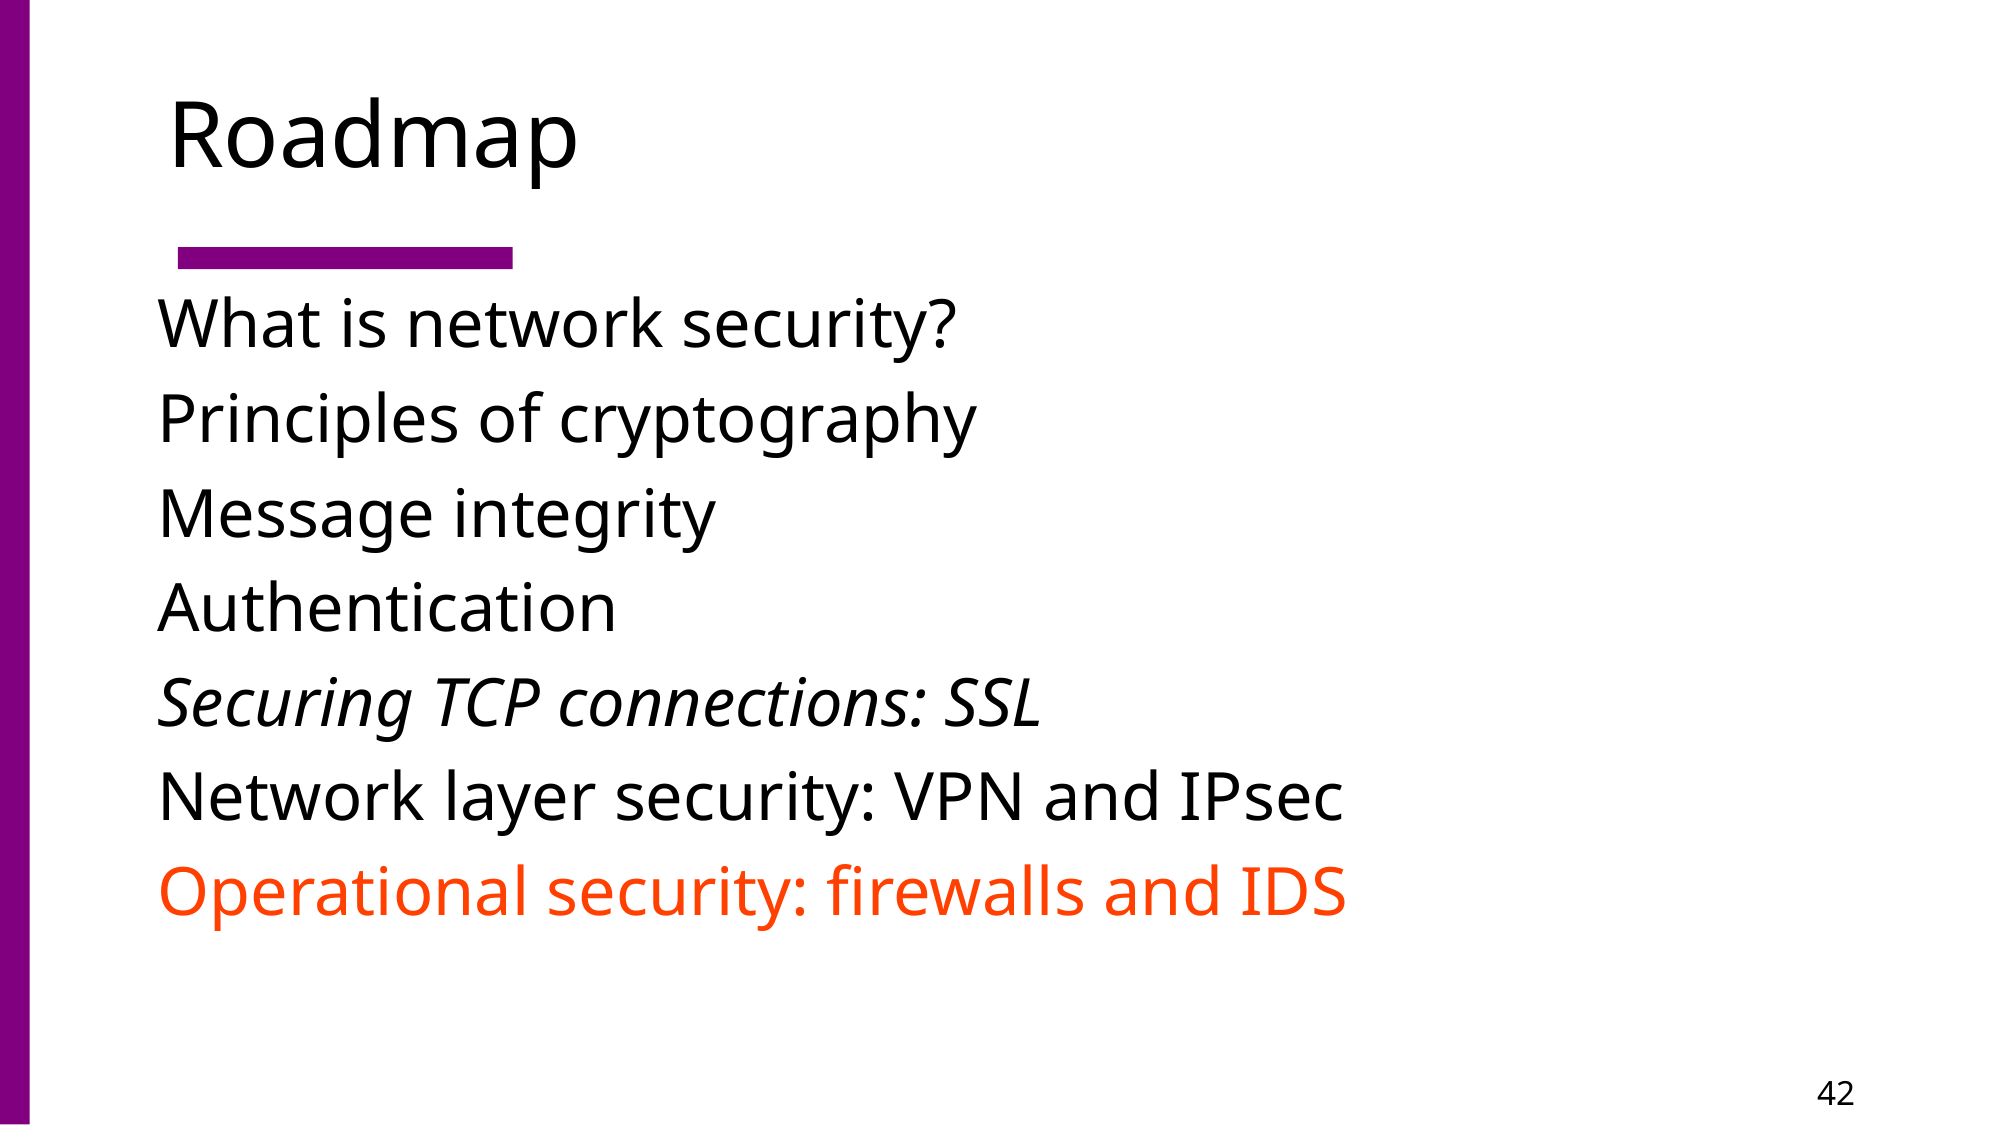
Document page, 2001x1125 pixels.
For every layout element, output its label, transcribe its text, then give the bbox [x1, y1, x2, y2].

title Roadmap [116, 37, 1817, 225]
list What is network security? Principles of cryptography Message integrity Authentication Securing TCP connections: SSL Network layer security: VPN and IPsec Operational security: firewalls and IDS [142, 273, 1843, 1037]
